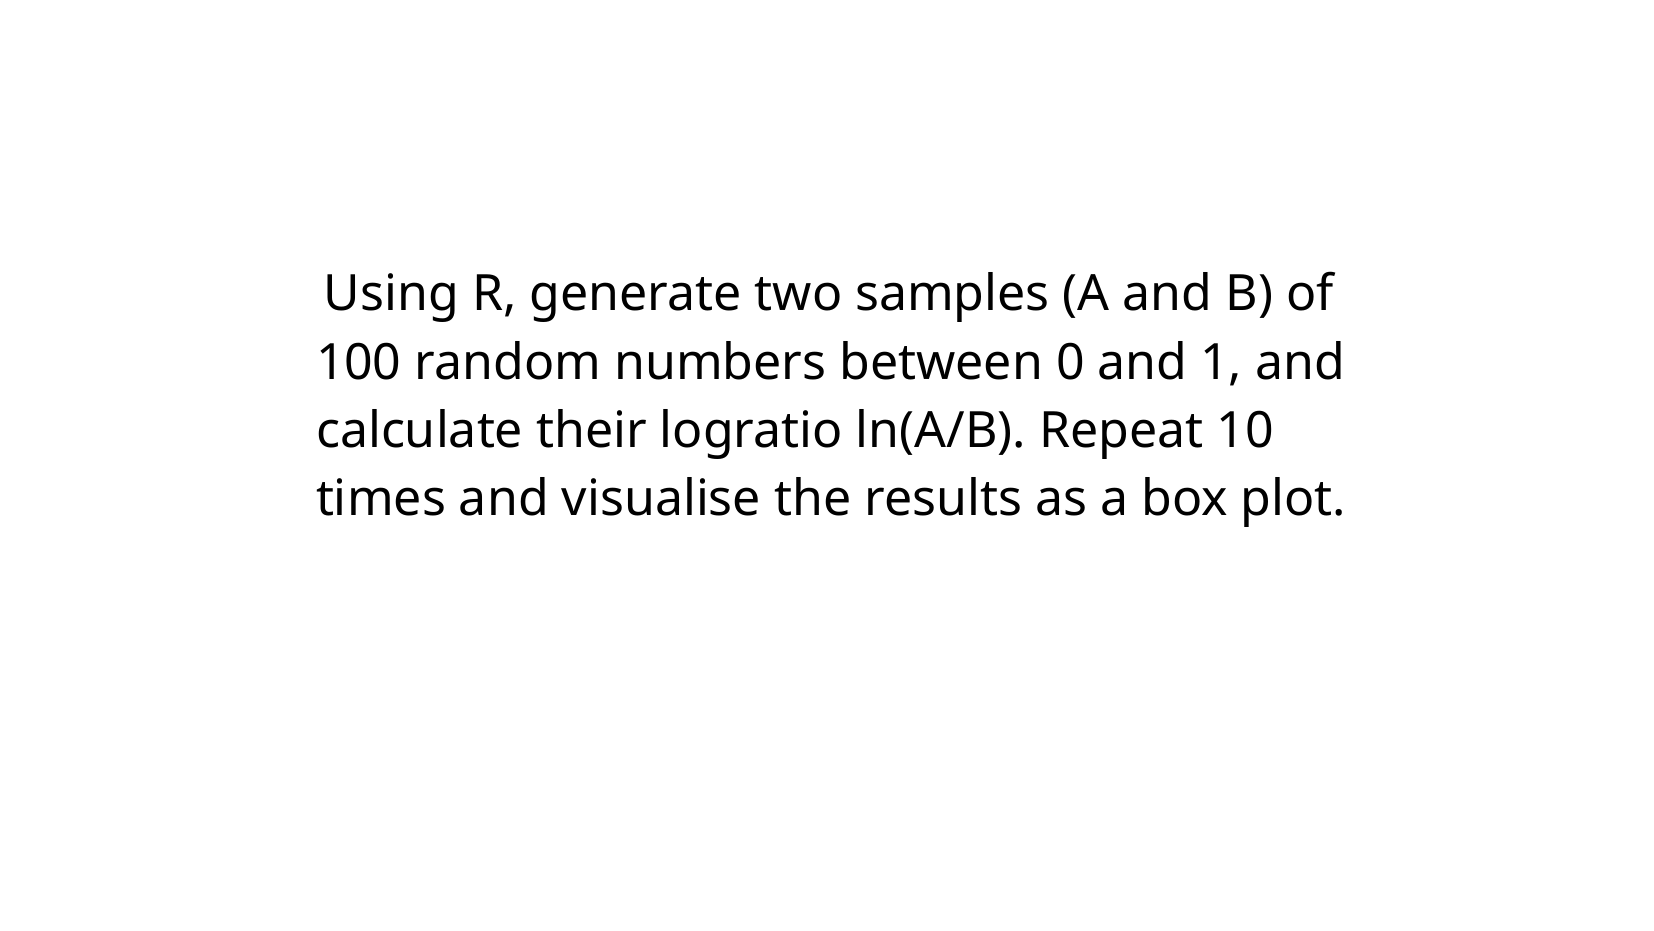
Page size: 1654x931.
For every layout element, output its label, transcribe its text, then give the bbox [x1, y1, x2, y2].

text_box Using R, generate two samples (A and B) of 100 random numbers between 0 and 1, and calculate their logratio ln(A/B). Repeat 10 times and visualise the results as a box plot. [265, 250, 1418, 621]
